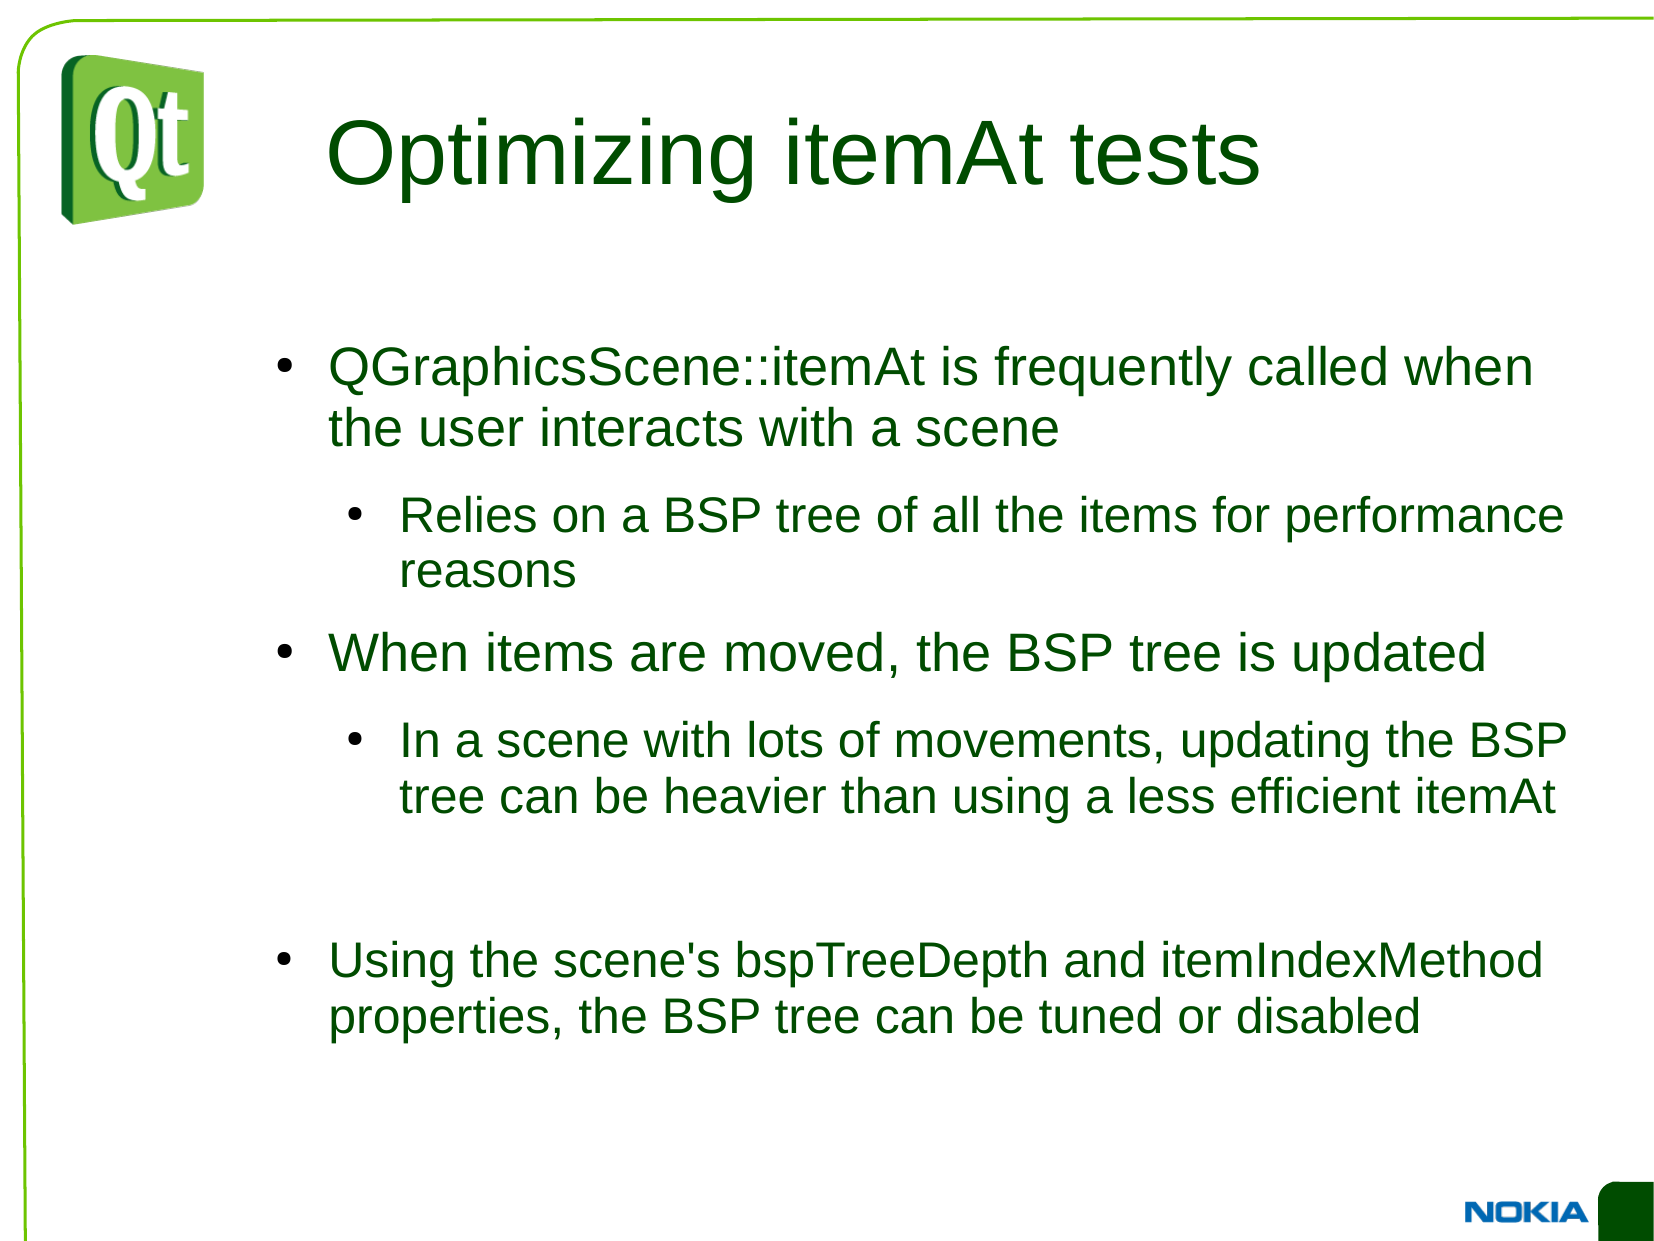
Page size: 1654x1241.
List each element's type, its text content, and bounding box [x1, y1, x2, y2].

picture [61, 55, 204, 225]
picture [1465, 1201, 1589, 1223]
list QGraphicsScene::itemAt is frequently called when the user interacts with a scene Relies on a BSP tree of all the items for performance reasons When items are moved, the BSP tree is updated In a scene with lots of movements, updating the BSP tree can be heavier than using a less efficient itemAt Using the scene's bspTreeDepth and itemIndexMethod properties, the BSP tree can be tuned or disabled [257, 336, 1577, 1085]
title Optimizing itemAt tests [257, 56, 1333, 250]
